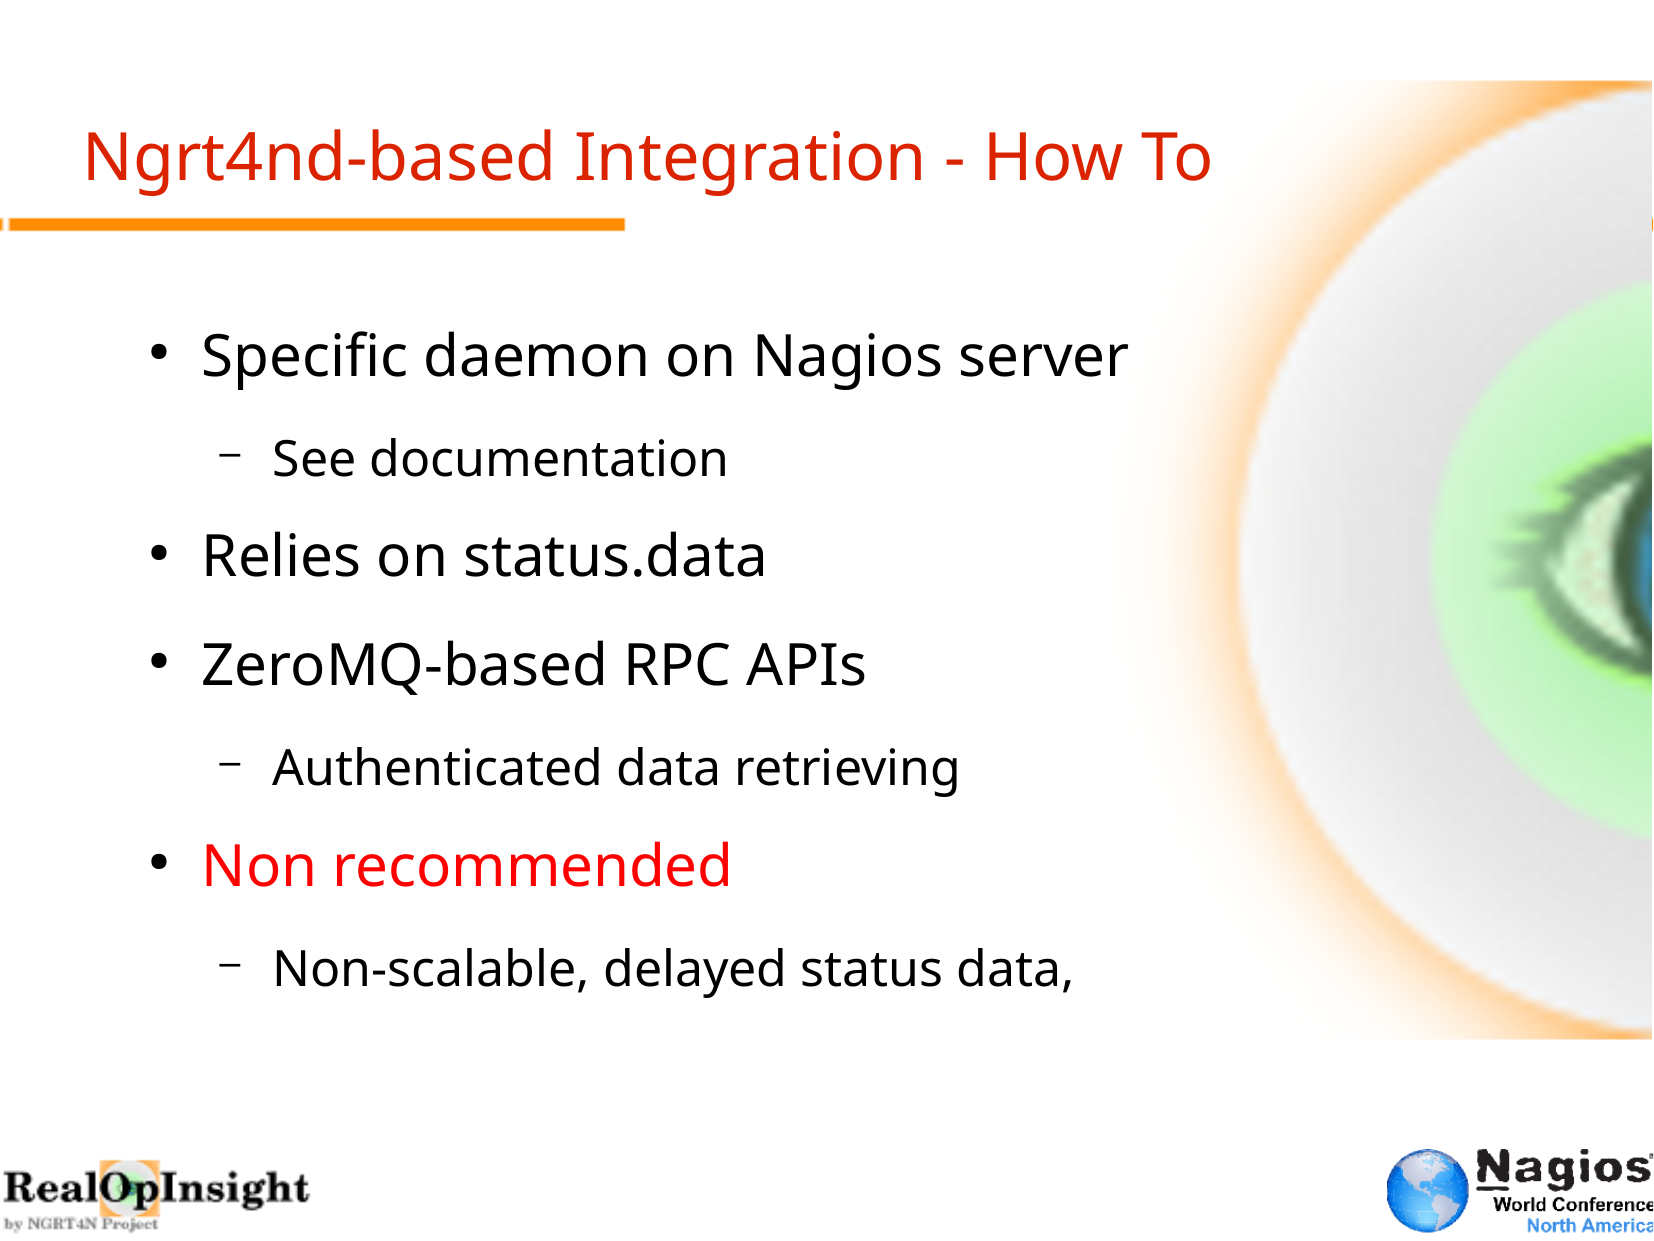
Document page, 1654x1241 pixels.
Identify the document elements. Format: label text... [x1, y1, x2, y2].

title Ngrt4nd-based Integration - How To [82, 73, 1547, 237]
list Specific daemon on Nagios server See documentation Relies on status.data ZeroMQ-based RPC APIs Authenticated data retrieving Non recommended Non-scalable, delayed status data, [130, 313, 1489, 1034]
picture [0, 0, 1654, 1241]
